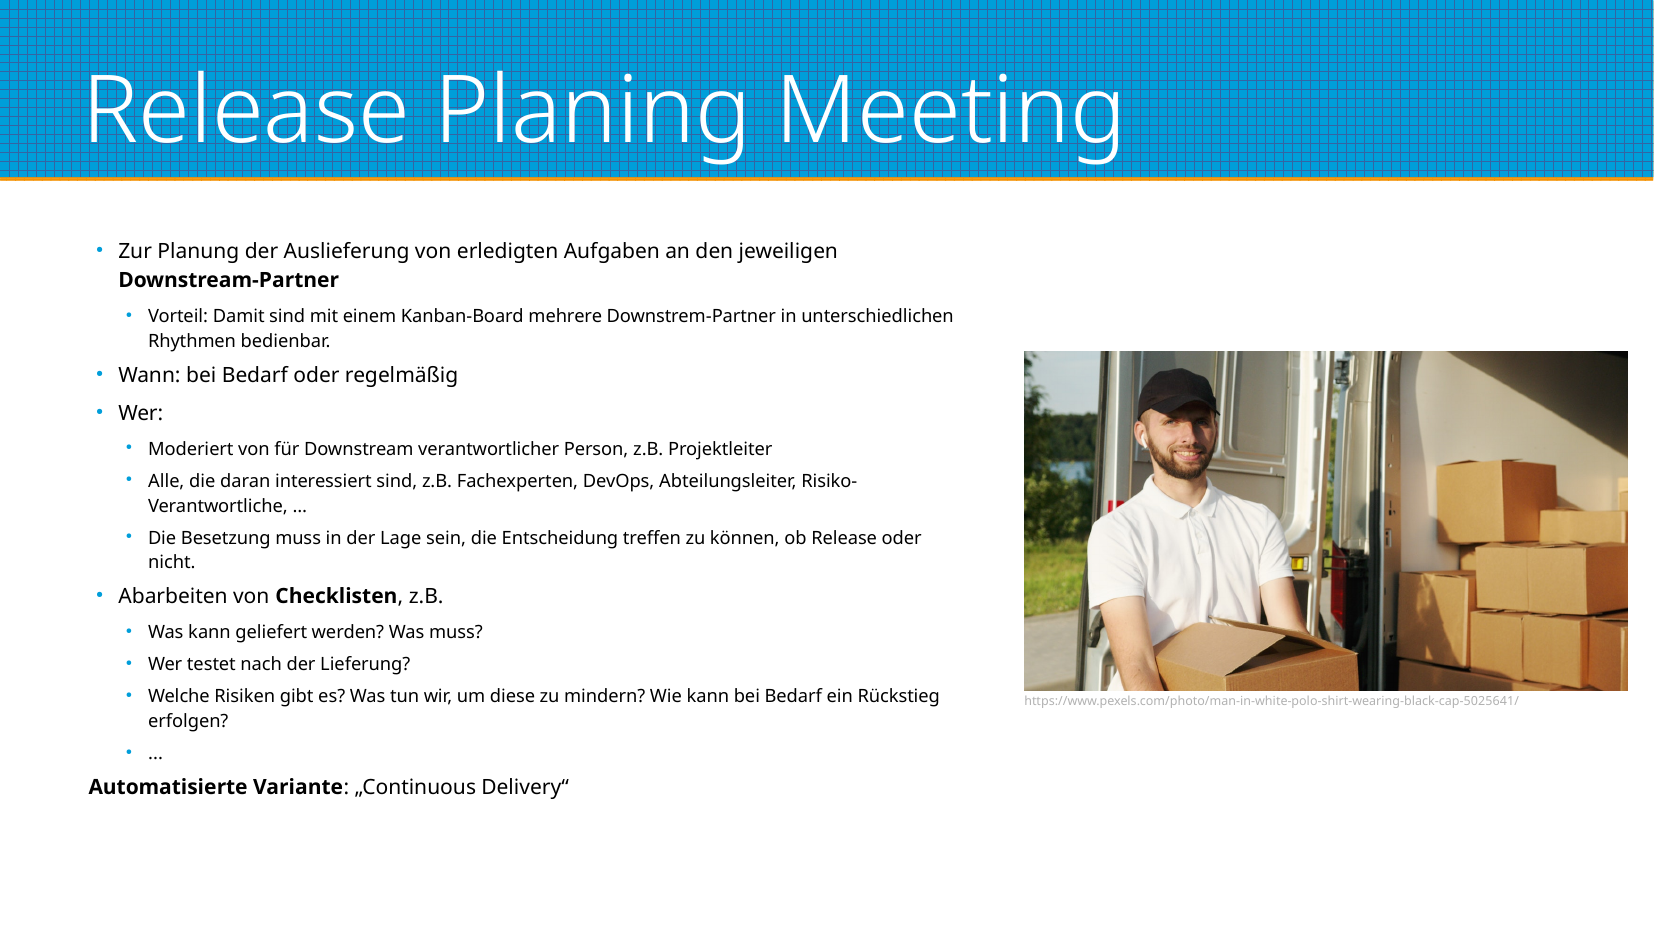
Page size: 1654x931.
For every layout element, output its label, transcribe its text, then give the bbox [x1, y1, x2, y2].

title Release Planing Meeting [82, 14, 1571, 171]
list Zur Planung der Auslieferung von erledigten Aufgaben an den jeweiligen Downstream-Partner Vorteil: Damit sind mit einem Kanban-Board mehrere Downstrem-Partner in unterschiedlichen Rhythmen bedienbar. Wann: bei Bedarf oder regelmäßig Wer: Moderiert von für Downstream verantwortlicher Person, z.B. Projektleiter Alle, die daran interessiert sind, z.B. Fachexperten, DevOps, Abteilungsleiter, Risiko-Verantwortliche, … Die Besetzung muss in der Lage sein, die Entscheidung treffen zu können, ob Release oder nicht. Abarbeiten von Checklisten, z.B. Was kann geliefert werden? Was muss? Wer testet nach der Lieferung? Welche Risiken gibt es? Was tun wir, um diese zu mindern? Wie kann bei Bedarf ein Rückstieg erfolgen? ... Automatisierte Variante: „Continuous Delivery“ [88, 236, 975, 813]
picture [1024, 351, 1628, 691]
text_box https://www.pexels.com/photo/man-in-white-polo-shirt-wearing-black-cap-5025641/ [1018, 679, 1625, 723]
